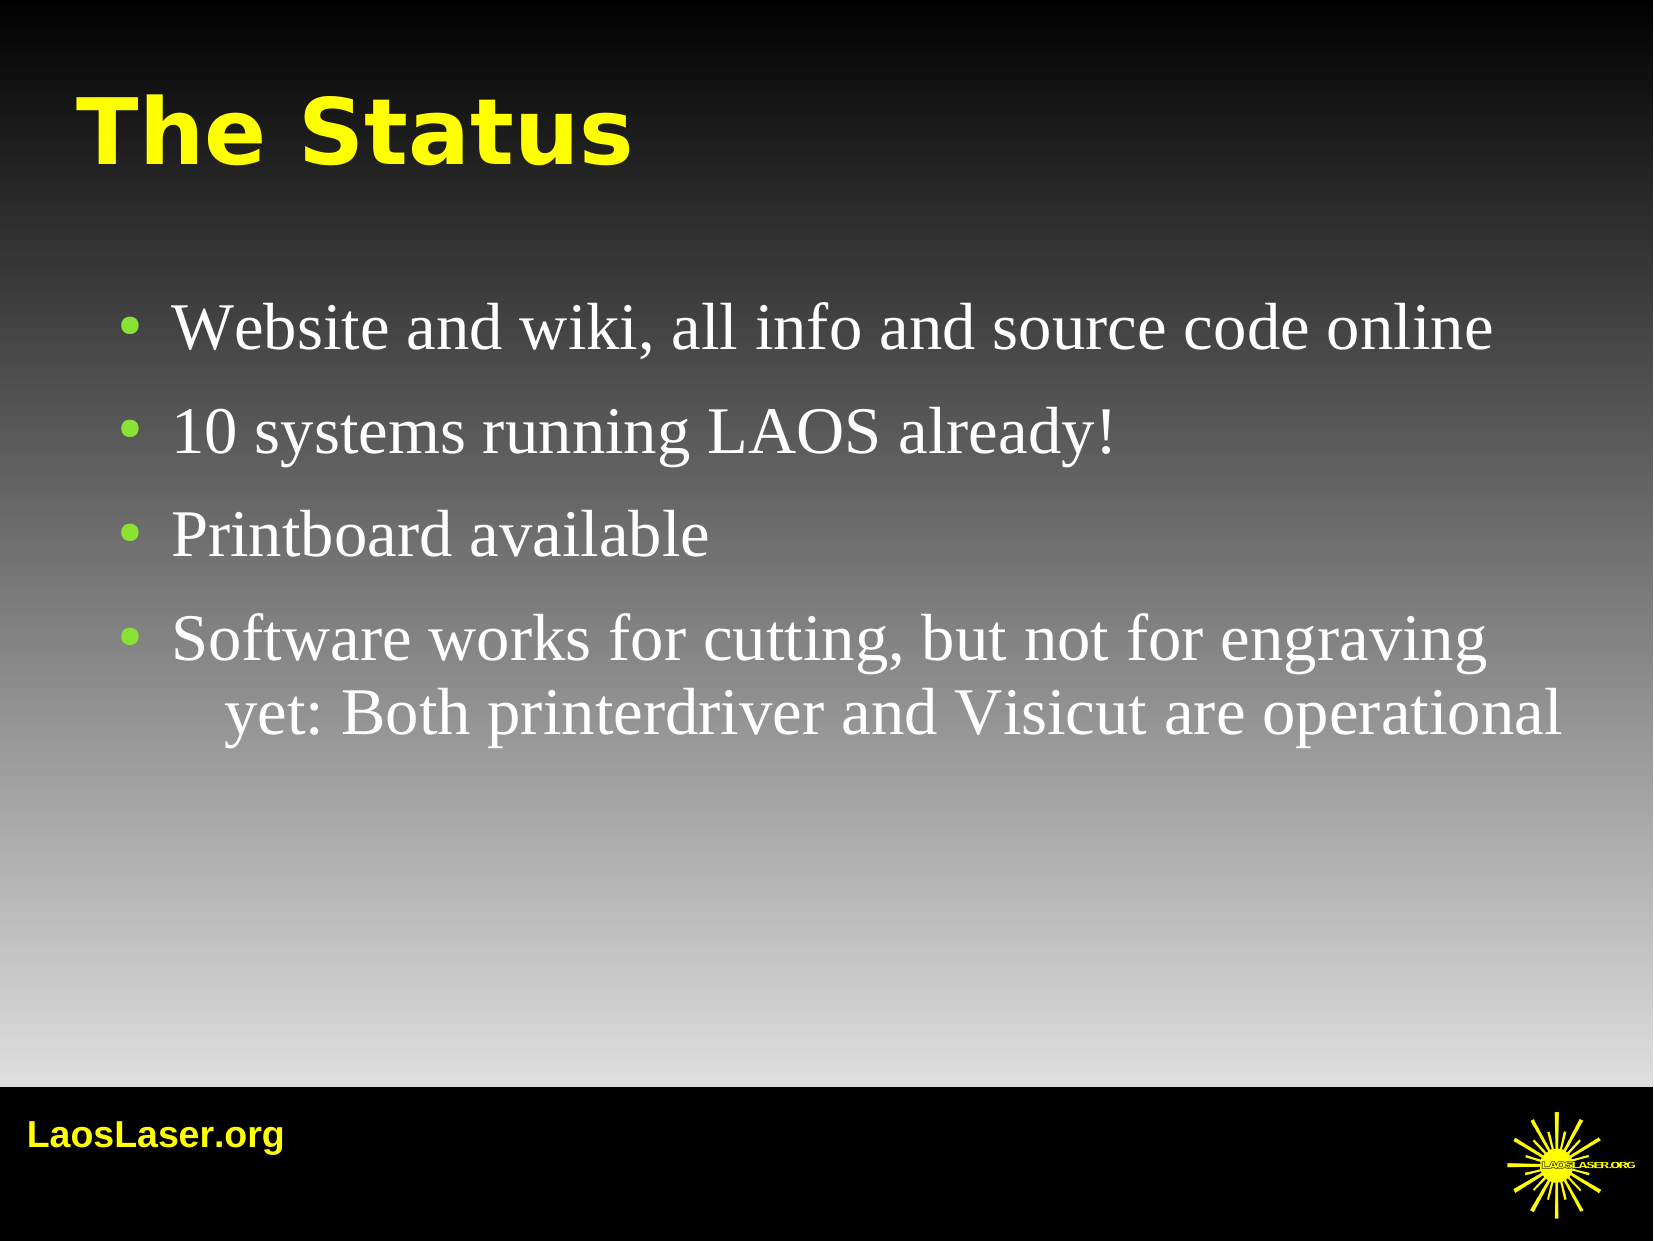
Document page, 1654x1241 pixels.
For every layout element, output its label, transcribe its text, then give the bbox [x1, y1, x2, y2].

picture [1502, 1108, 1640, 1225]
list Website and wiki, all info and source code online 10 systems running LAOS already! Printboard available Software works for cutting, but not for engraving yet: Both printerdriver and Visicut are operational [82, 290, 1571, 1036]
title The Status [76, 36, 1565, 229]
